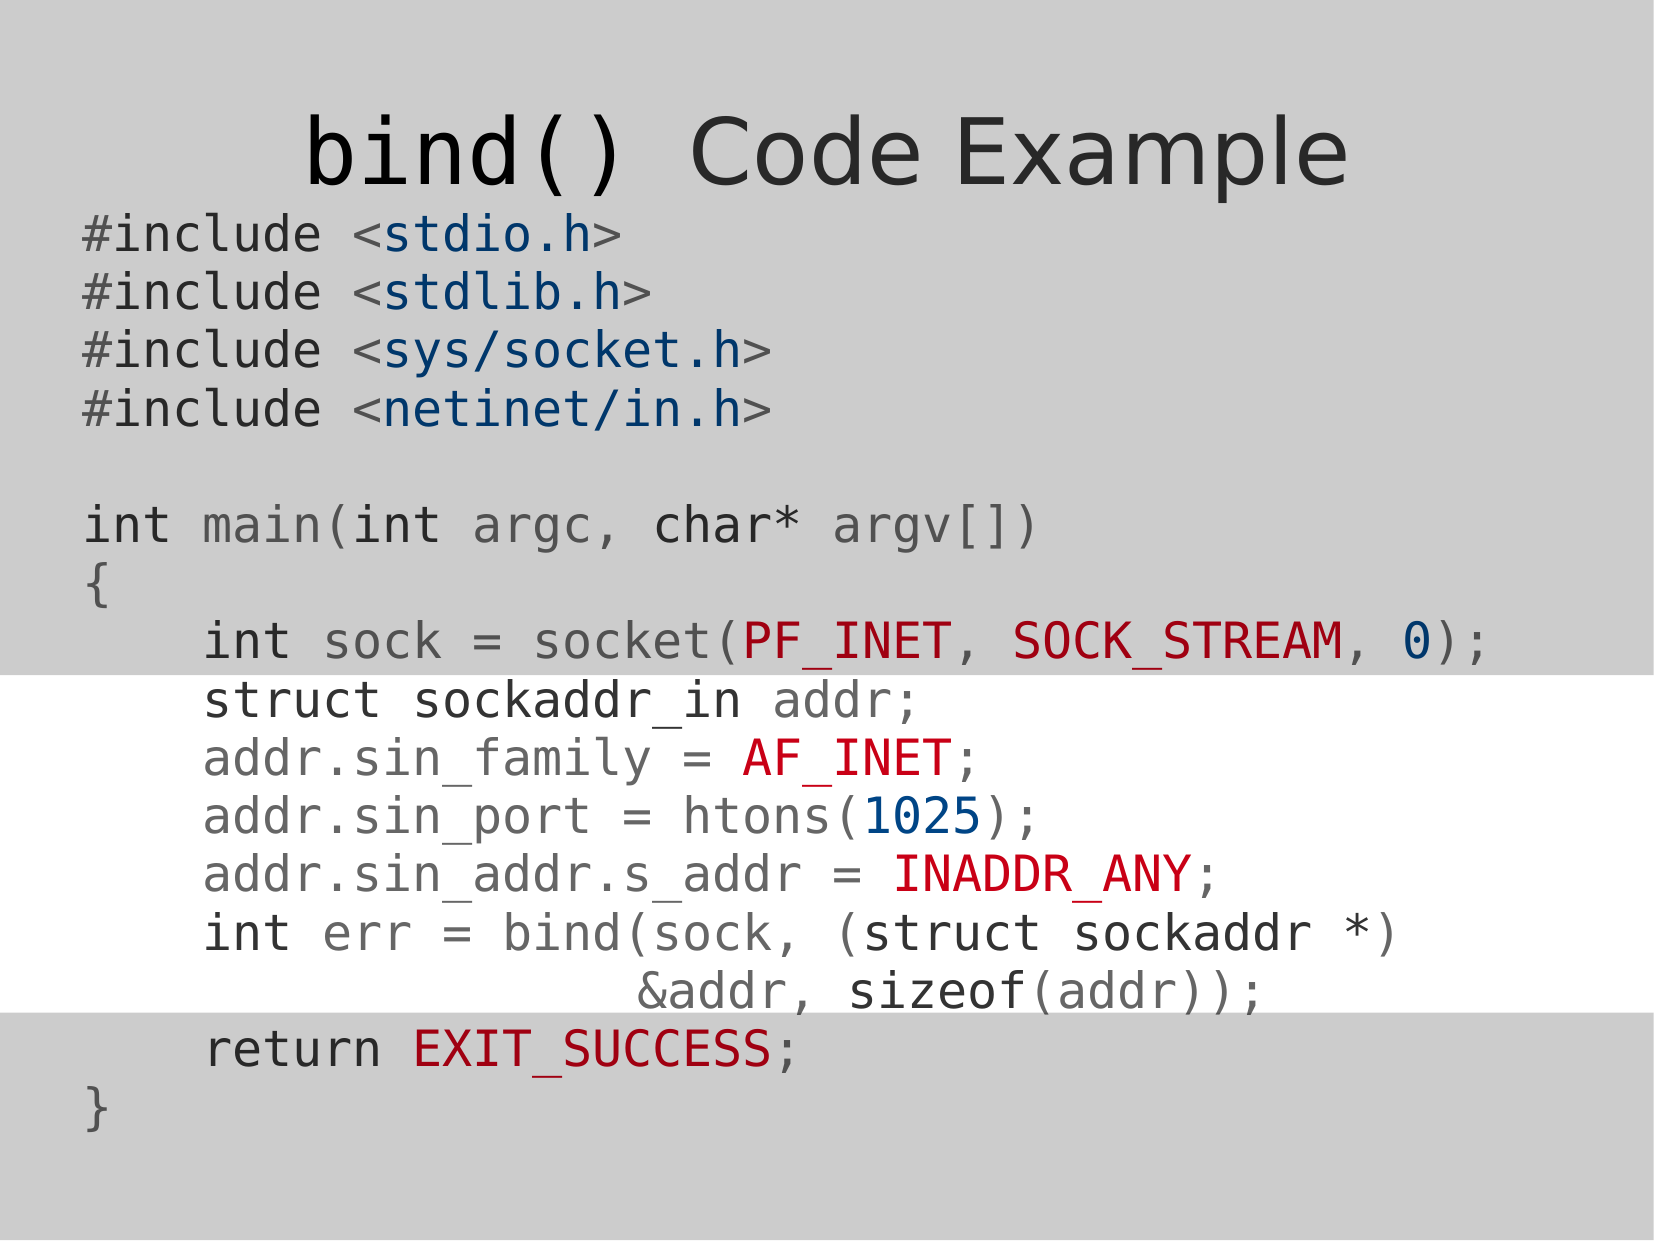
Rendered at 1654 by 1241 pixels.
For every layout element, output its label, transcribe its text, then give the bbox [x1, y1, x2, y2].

subtitle #include <stdio.h> #include <stdlib.h> #include <sys/socket.h> #include <netinet/in.h> int main(int argc, char* argv[]) { int sock = socket(PF_INET, SOCK_STREAM, 0); struct sockaddr_in addr; addr.sin_family = AF_INET; addr.sin_port = htons(1025); addr.sin_addr.s_addr = INADDR_ANY; int err = bind(sock, (struct sockaddr *) &addr, sizeof(addr)); return EXIT_SUCCESS; } [82, 676, 1571, 1012]
text_box [0, 0, 1654, 676]
text_box [0, 1012, 1654, 1241]
